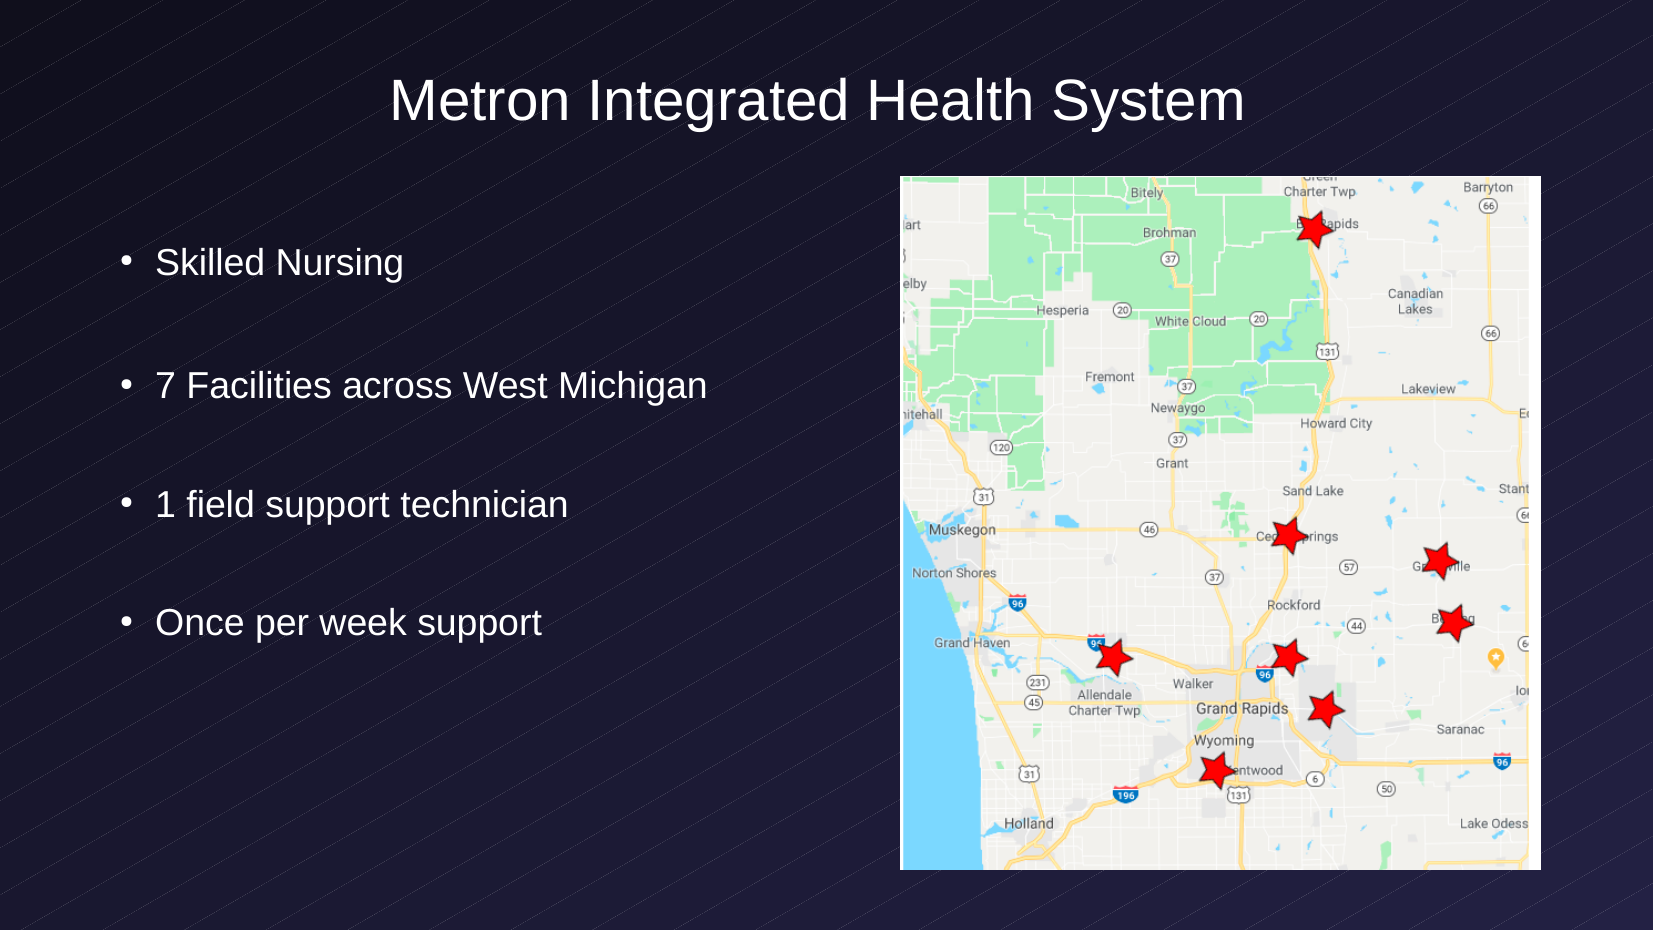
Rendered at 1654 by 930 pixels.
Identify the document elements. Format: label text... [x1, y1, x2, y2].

text_box 7 Facilities across West Michigan [105, 357, 781, 457]
text_box Skilled Nursing [105, 233, 706, 291]
picture [900, 176, 1541, 871]
text_box Once per week support [105, 593, 706, 651]
text_box Metron Integrated Health System [375, 59, 1321, 159]
text_box 1 field support technician [105, 475, 706, 533]
